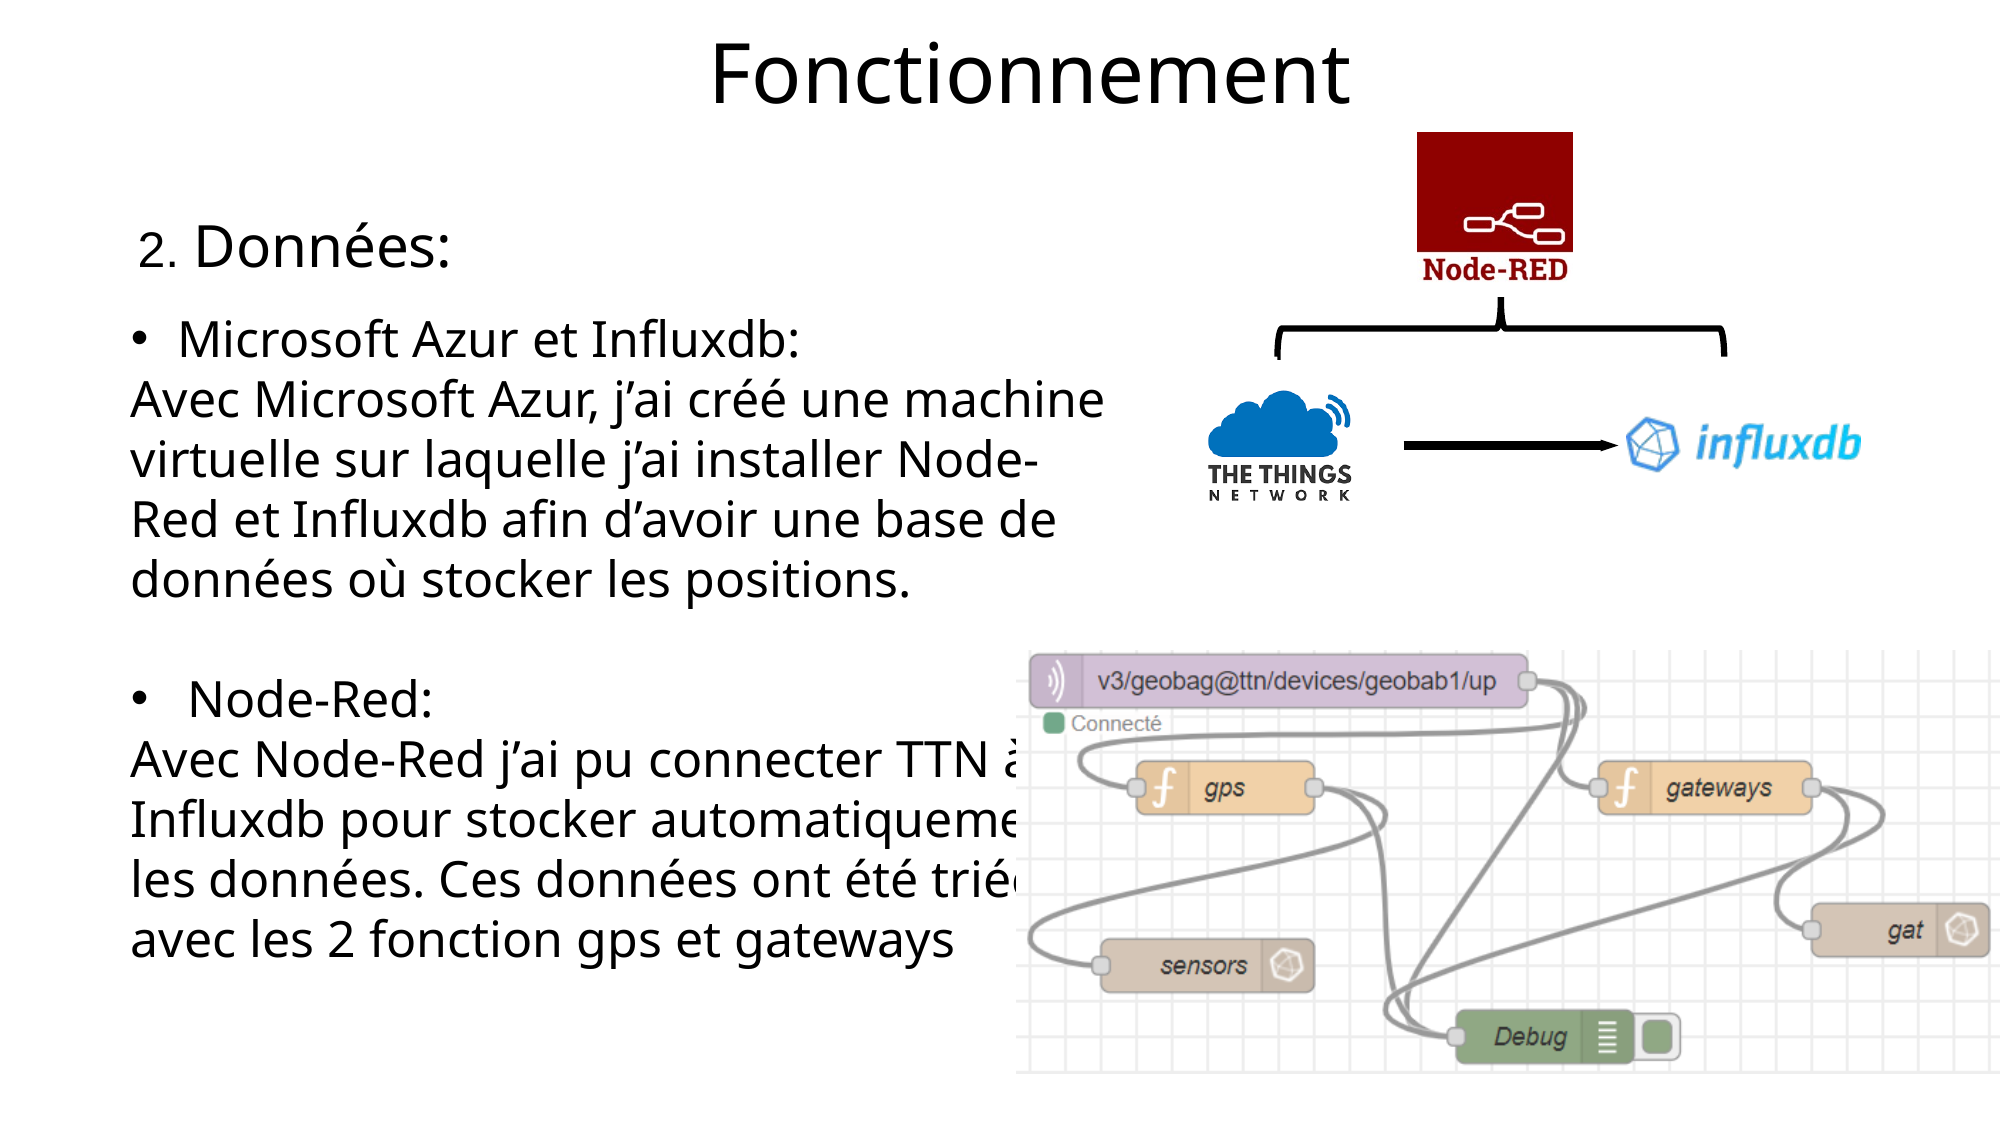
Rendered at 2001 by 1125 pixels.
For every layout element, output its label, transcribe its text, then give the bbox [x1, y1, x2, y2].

picture [1417, 132, 1573, 288]
text_box 2. Données: [122, 201, 432, 288]
text_box Fonctionnement [693, 12, 1307, 129]
text_box Microsoft Azur et Influxdb: Avec Microsoft Azur, j’ai créé une machine virtuelle sur laquelle j’ai installer Node-Red et Influxdb afin d’avoir une base de données où stocker les positions. Node-Red: Avec Node-Red j’ai pu connecter TTN à Influxdb pour stocker automatiquement les données. Ces données ont été triées avec les 2 fonction gps et gateways [115, 300, 1127, 1028]
picture [1185, 353, 1370, 538]
picture [1626, 326, 1861, 562]
picture [1016, 650, 2000, 1074]
